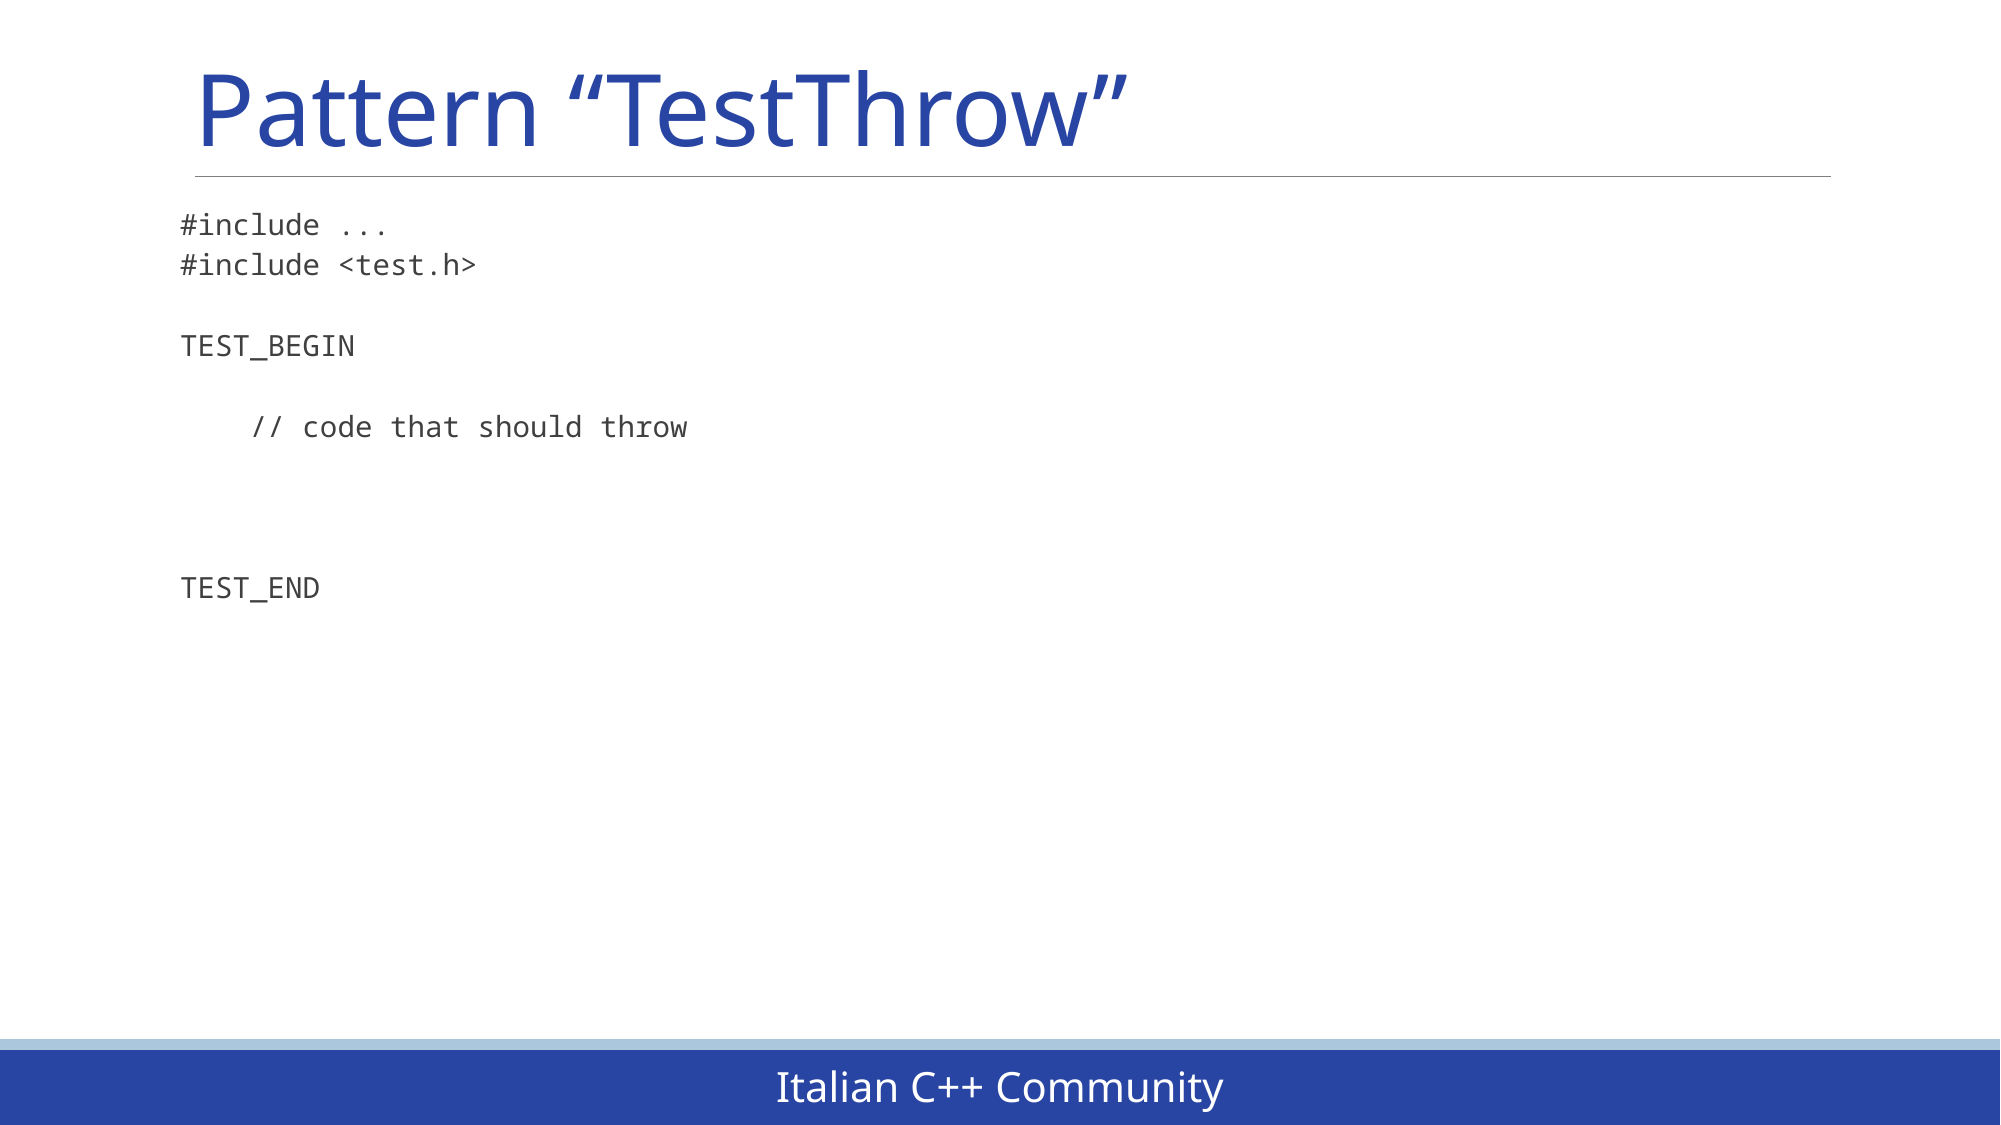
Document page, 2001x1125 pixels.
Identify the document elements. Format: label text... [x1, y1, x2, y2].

title Pattern “TestThrow” [179, 2, 1830, 175]
list #include ... #include <test.h> TEST_BEGIN // code that should throw TEST_END [179, 202, 1830, 1011]
